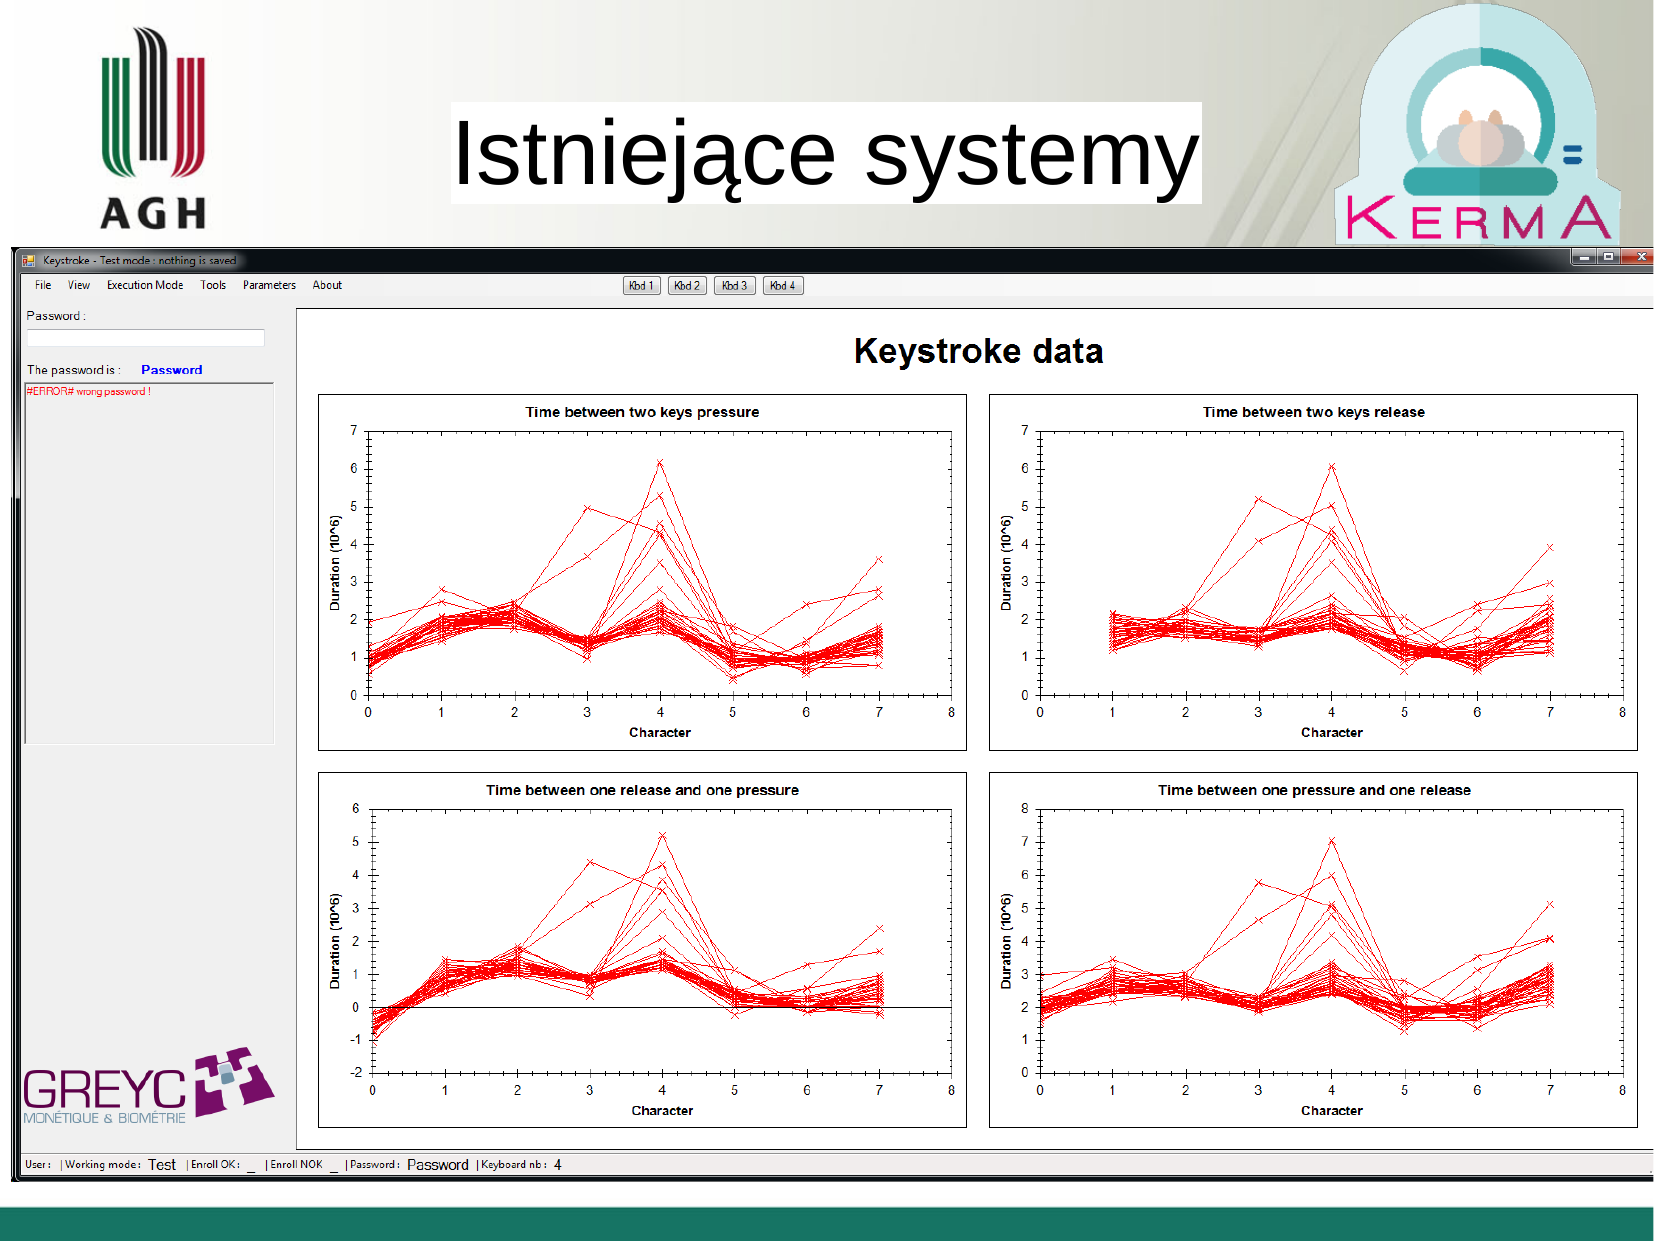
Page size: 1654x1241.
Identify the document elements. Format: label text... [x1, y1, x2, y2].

title Istniejące systemy [82, 49, 1305, 247]
picture [0, 0, 1654, 1241]
